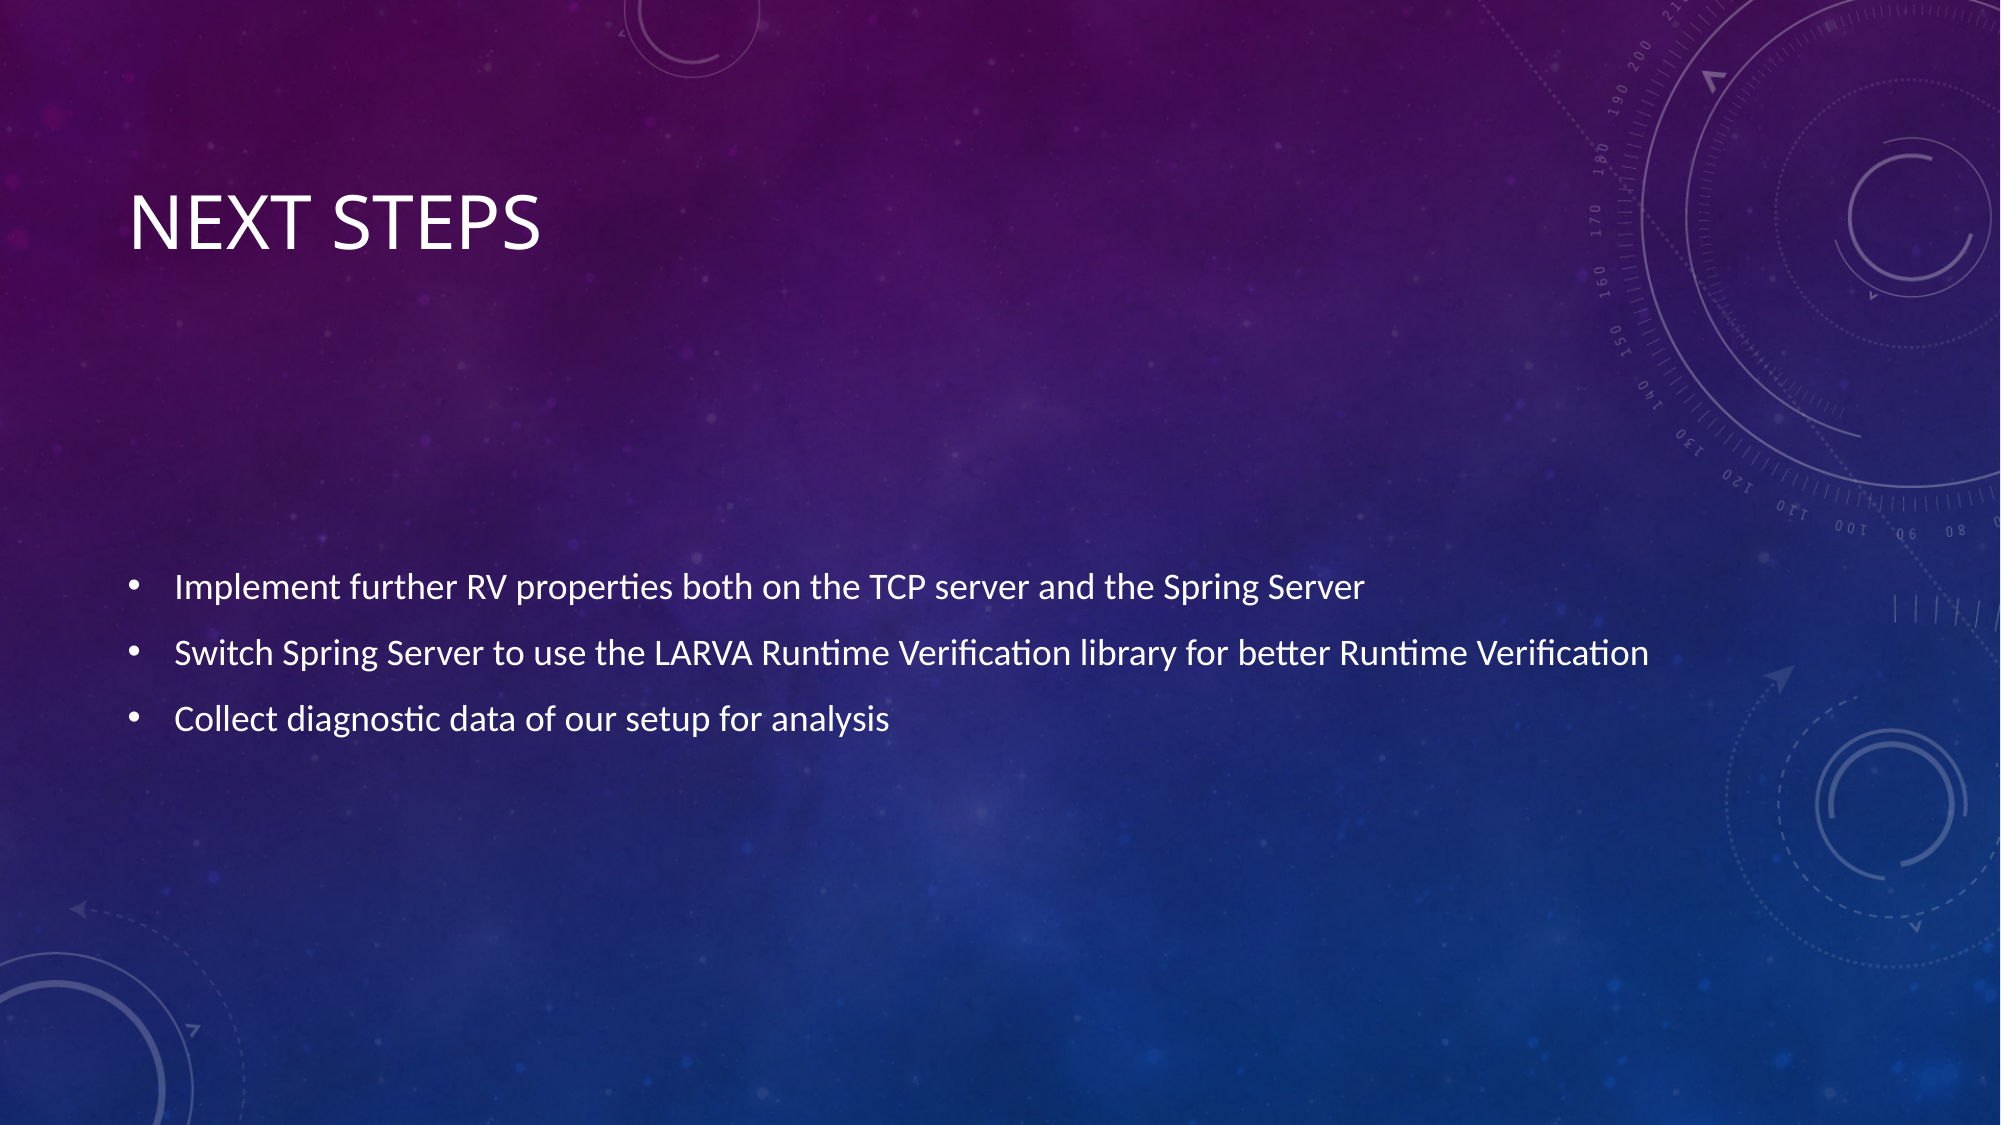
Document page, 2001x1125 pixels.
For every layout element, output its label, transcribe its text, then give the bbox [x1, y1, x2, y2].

title Next Steps [112, 99, 1775, 339]
list Implement further RV properties both on the TCP server and the Spring Server Switch Spring Server to use the LARVA Runtime Verification library for better Runtime Verification Collect diagnostic data of our setup for analysis [112, 351, 1775, 950]
